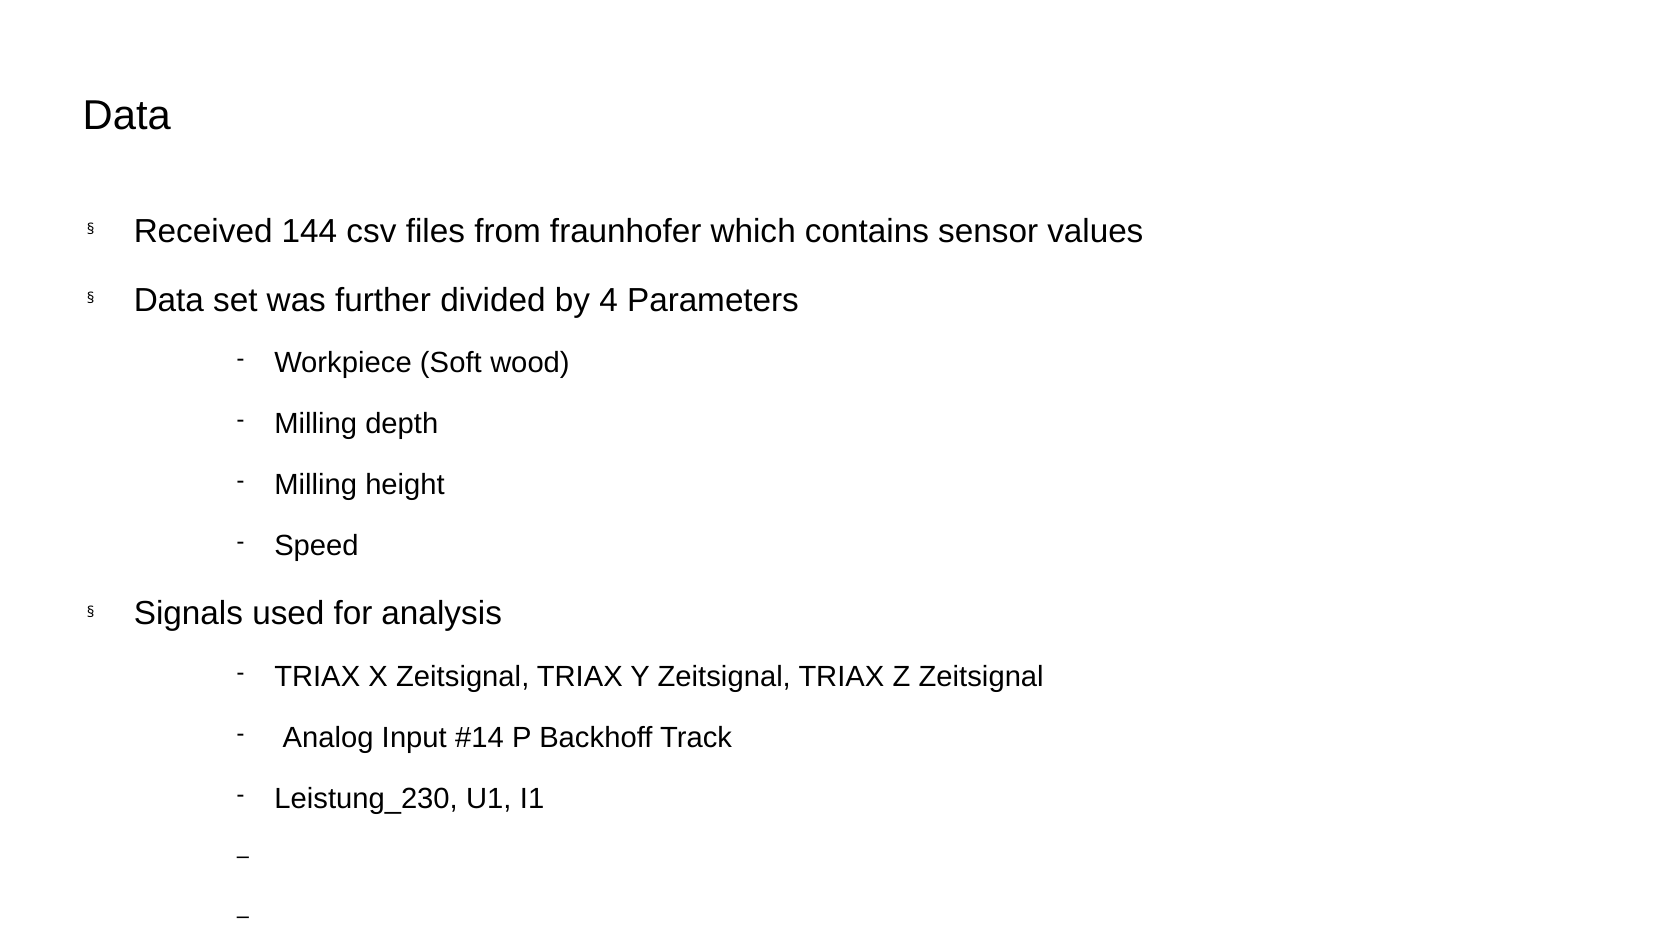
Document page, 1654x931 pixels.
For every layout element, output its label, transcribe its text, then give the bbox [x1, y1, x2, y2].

text_box Data [82, 34, 1571, 191]
list Received 144 csv files from fraunhofer which contains sensor values Data set was further divided by 4 Parameters Workpiece (Soft wood) Milling depth Milling height Speed Signals used for analysis TRIAX X Zeitsignal, TRIAX Y Zeitsignal, TRIAX Z Zeitsignal Analog Input #14 P Backhoff Track Leistung_230, U1, I1 [86, 208, 1499, 884]
